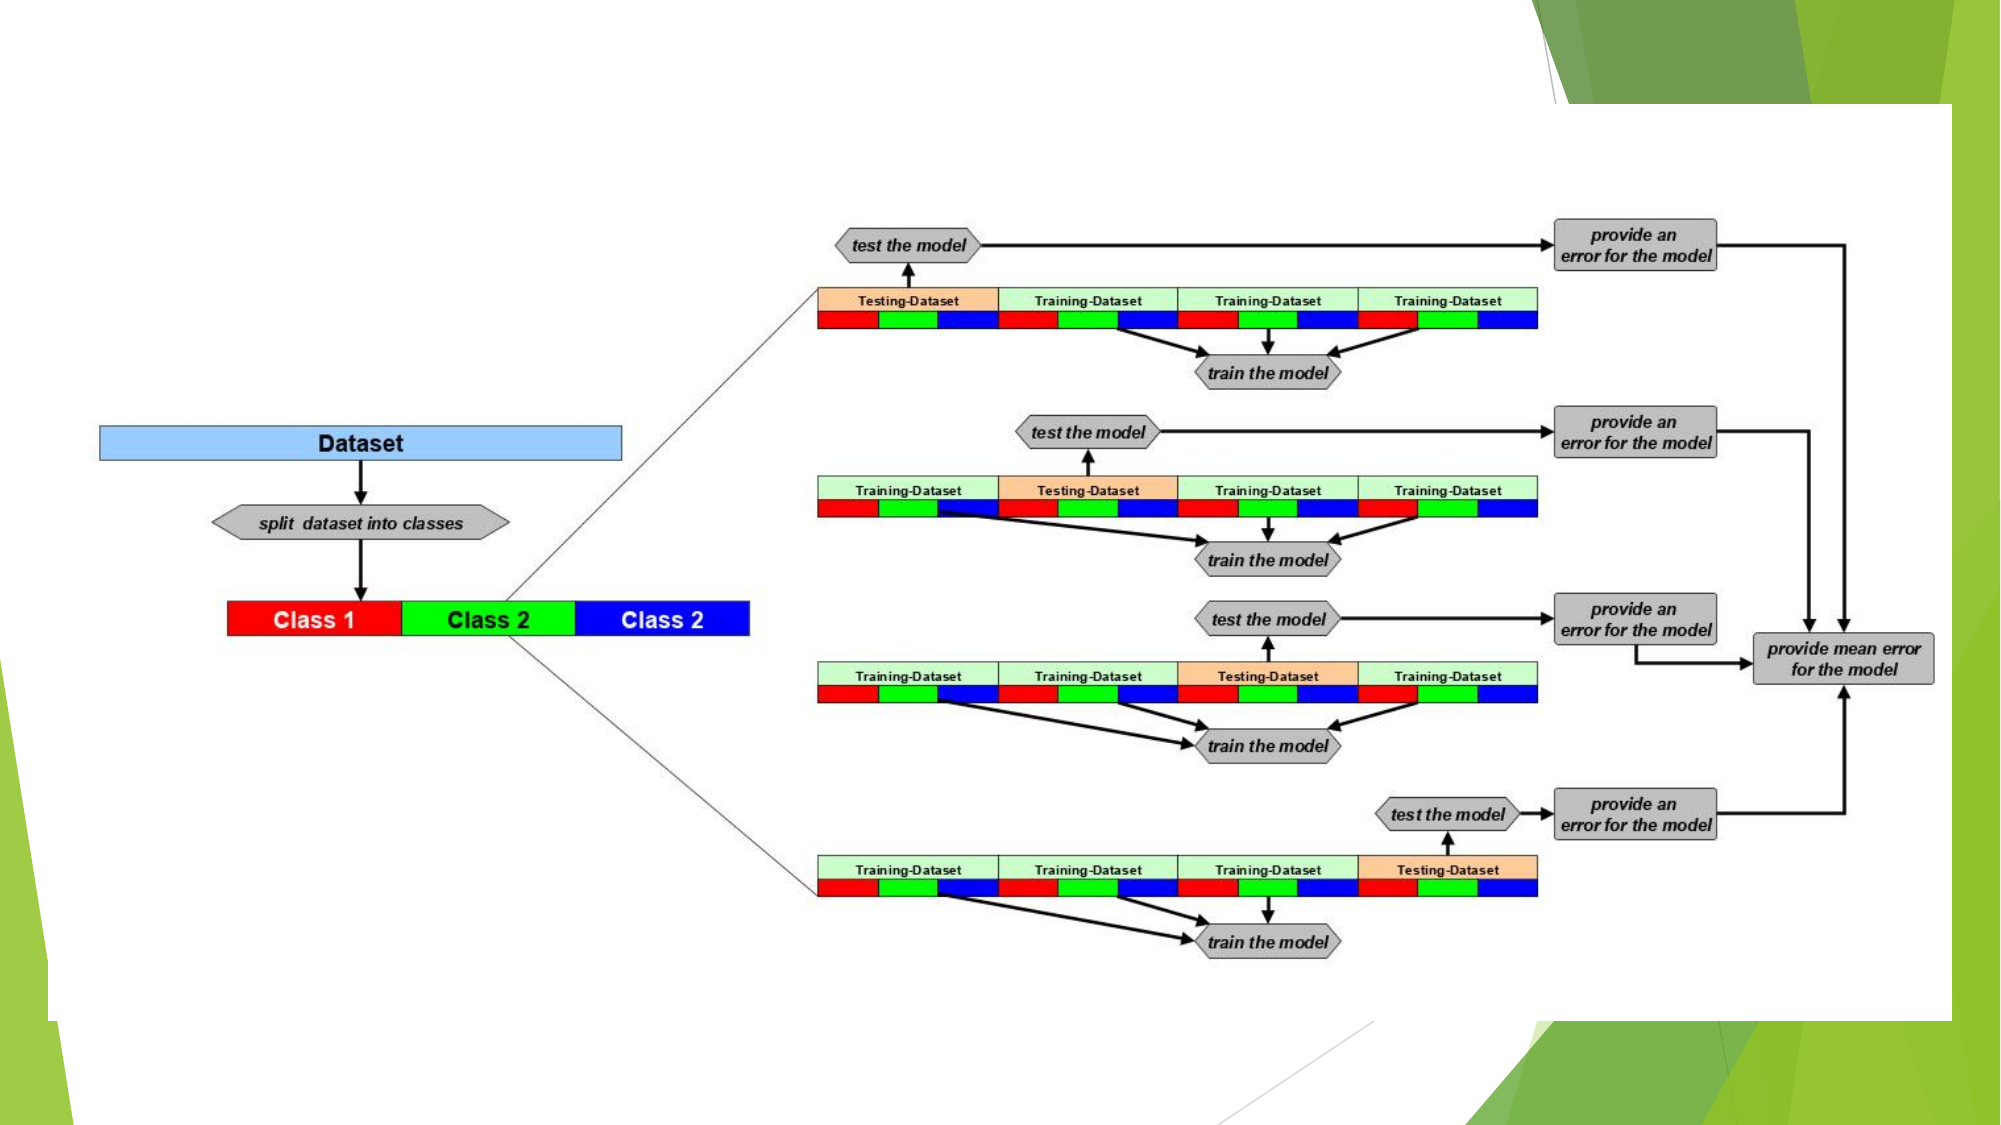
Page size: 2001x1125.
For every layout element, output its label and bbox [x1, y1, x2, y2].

picture [48, 104, 1952, 1021]
